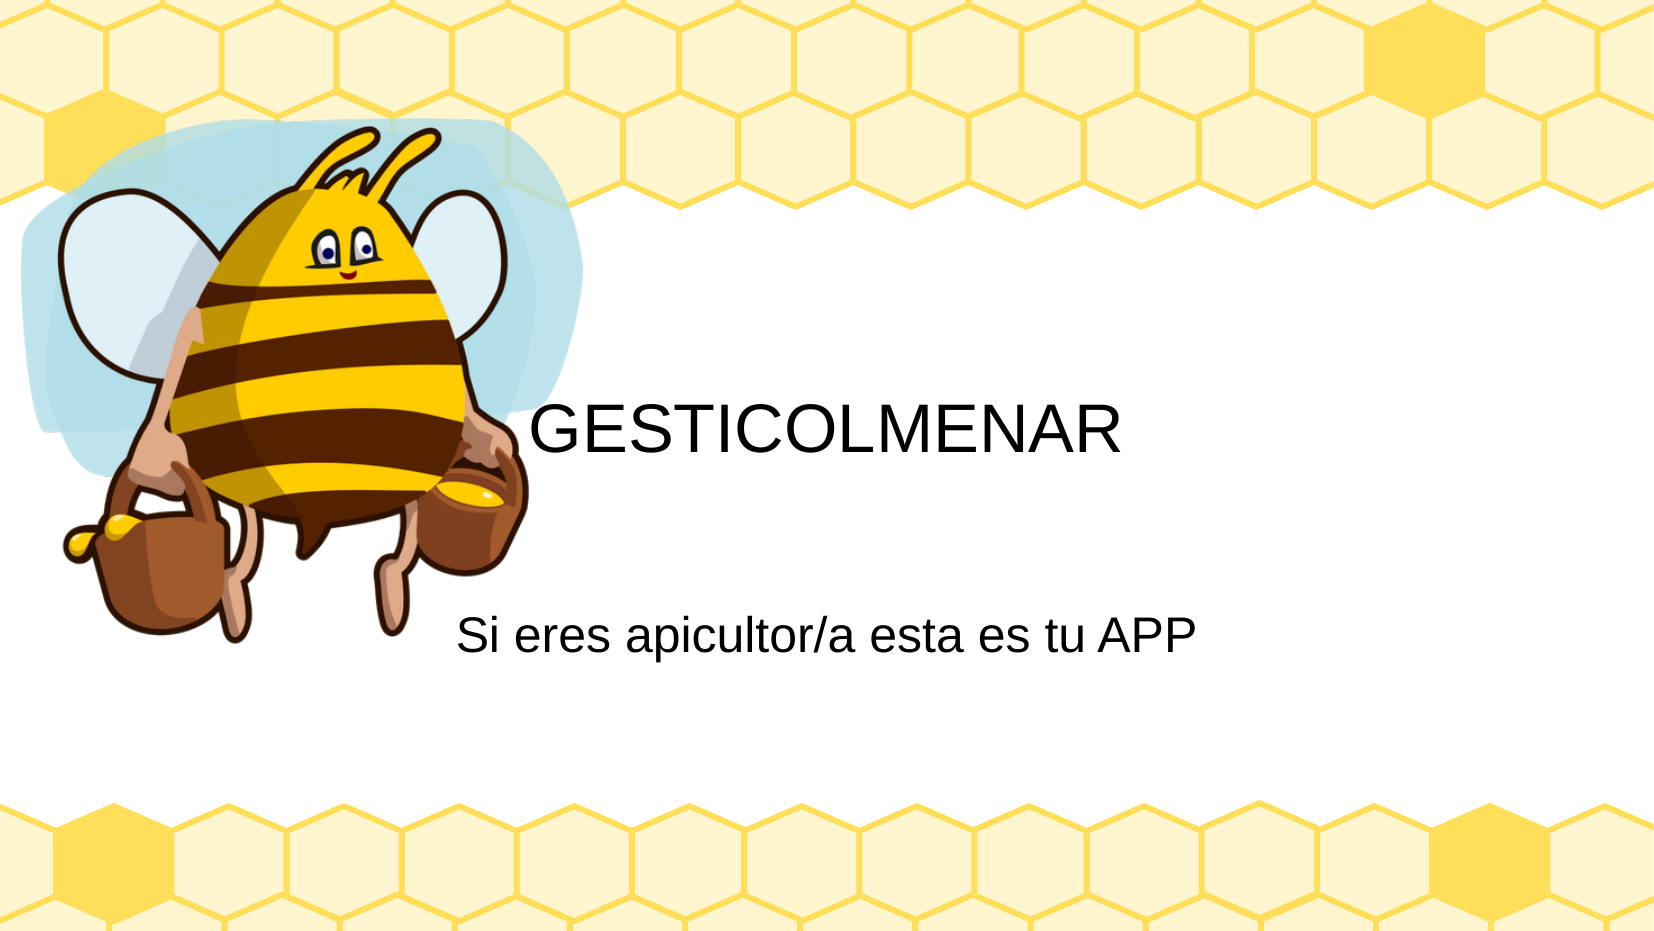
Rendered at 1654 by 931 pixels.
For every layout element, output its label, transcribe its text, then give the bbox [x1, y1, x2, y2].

subtitle Si eres apicultor/a esta es tu APP [88, 561, 1565, 709]
title GESTICOLMENAR [583, 324, 1565, 532]
picture [21, 118, 583, 644]
